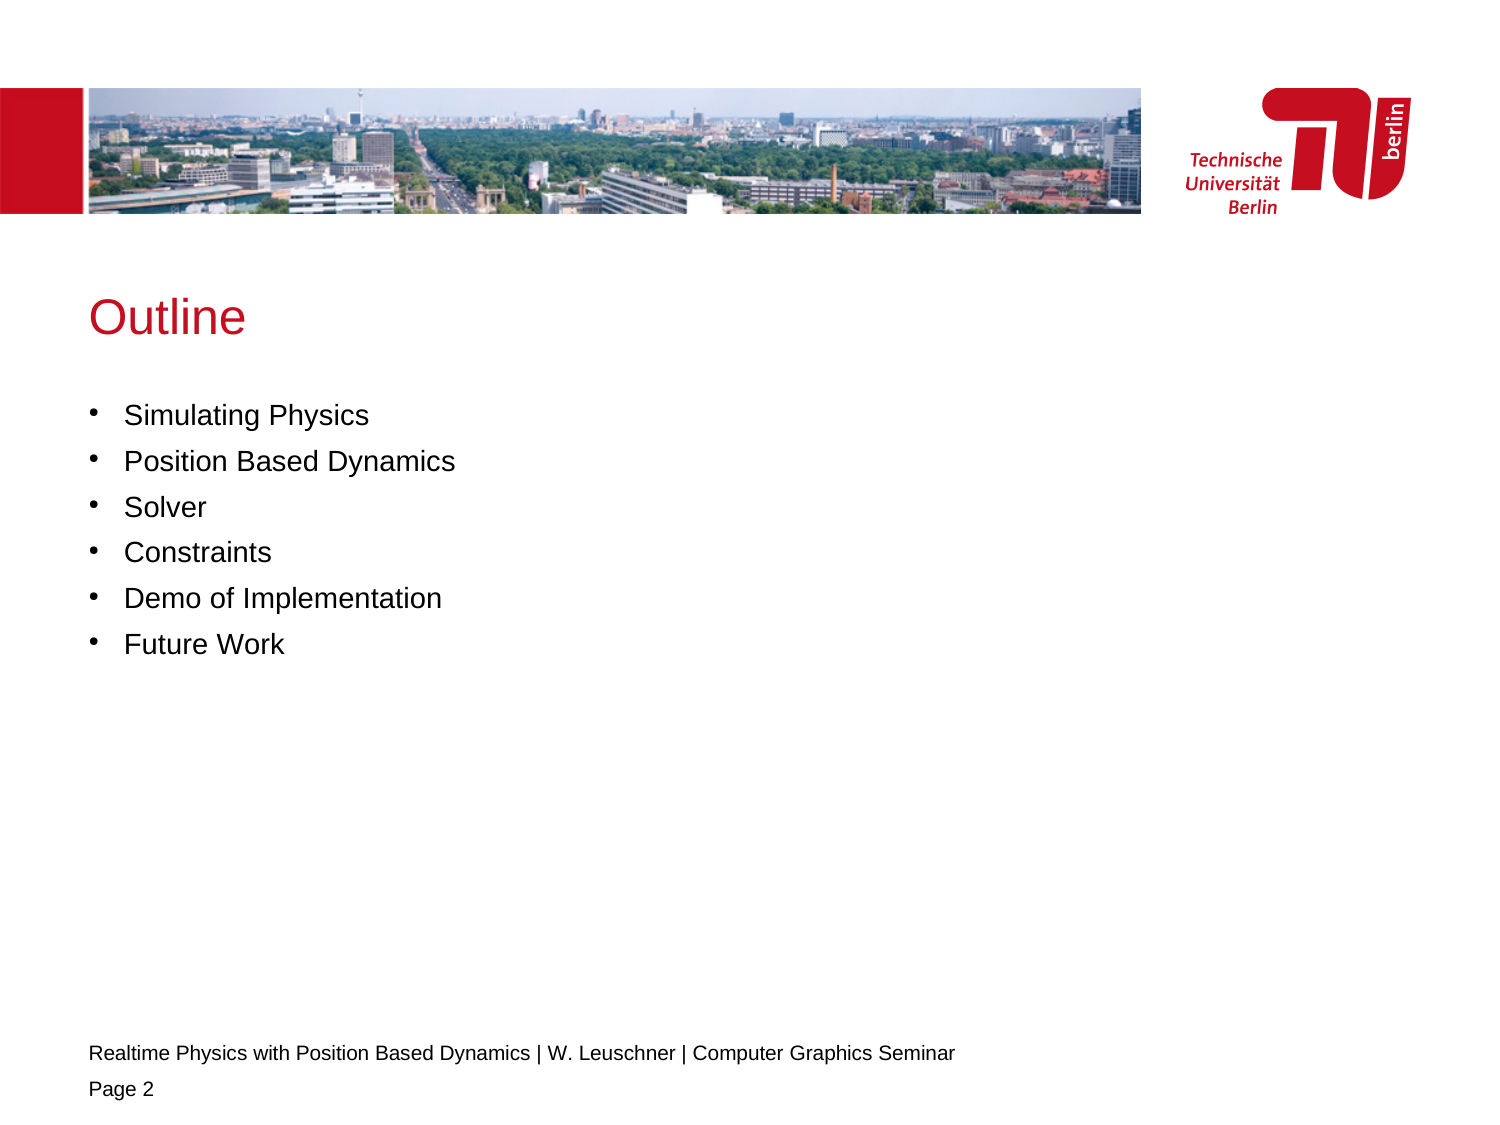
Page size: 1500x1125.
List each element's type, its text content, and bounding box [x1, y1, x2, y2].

picture [1186, 88, 1411, 214]
picture [0, 88, 1141, 214]
list Simulating Physics Position Based Dynamics Solver Constraints Demo of Implementation Future Work [88, 385, 1411, 983]
title Outline [88, 281, 1411, 345]
